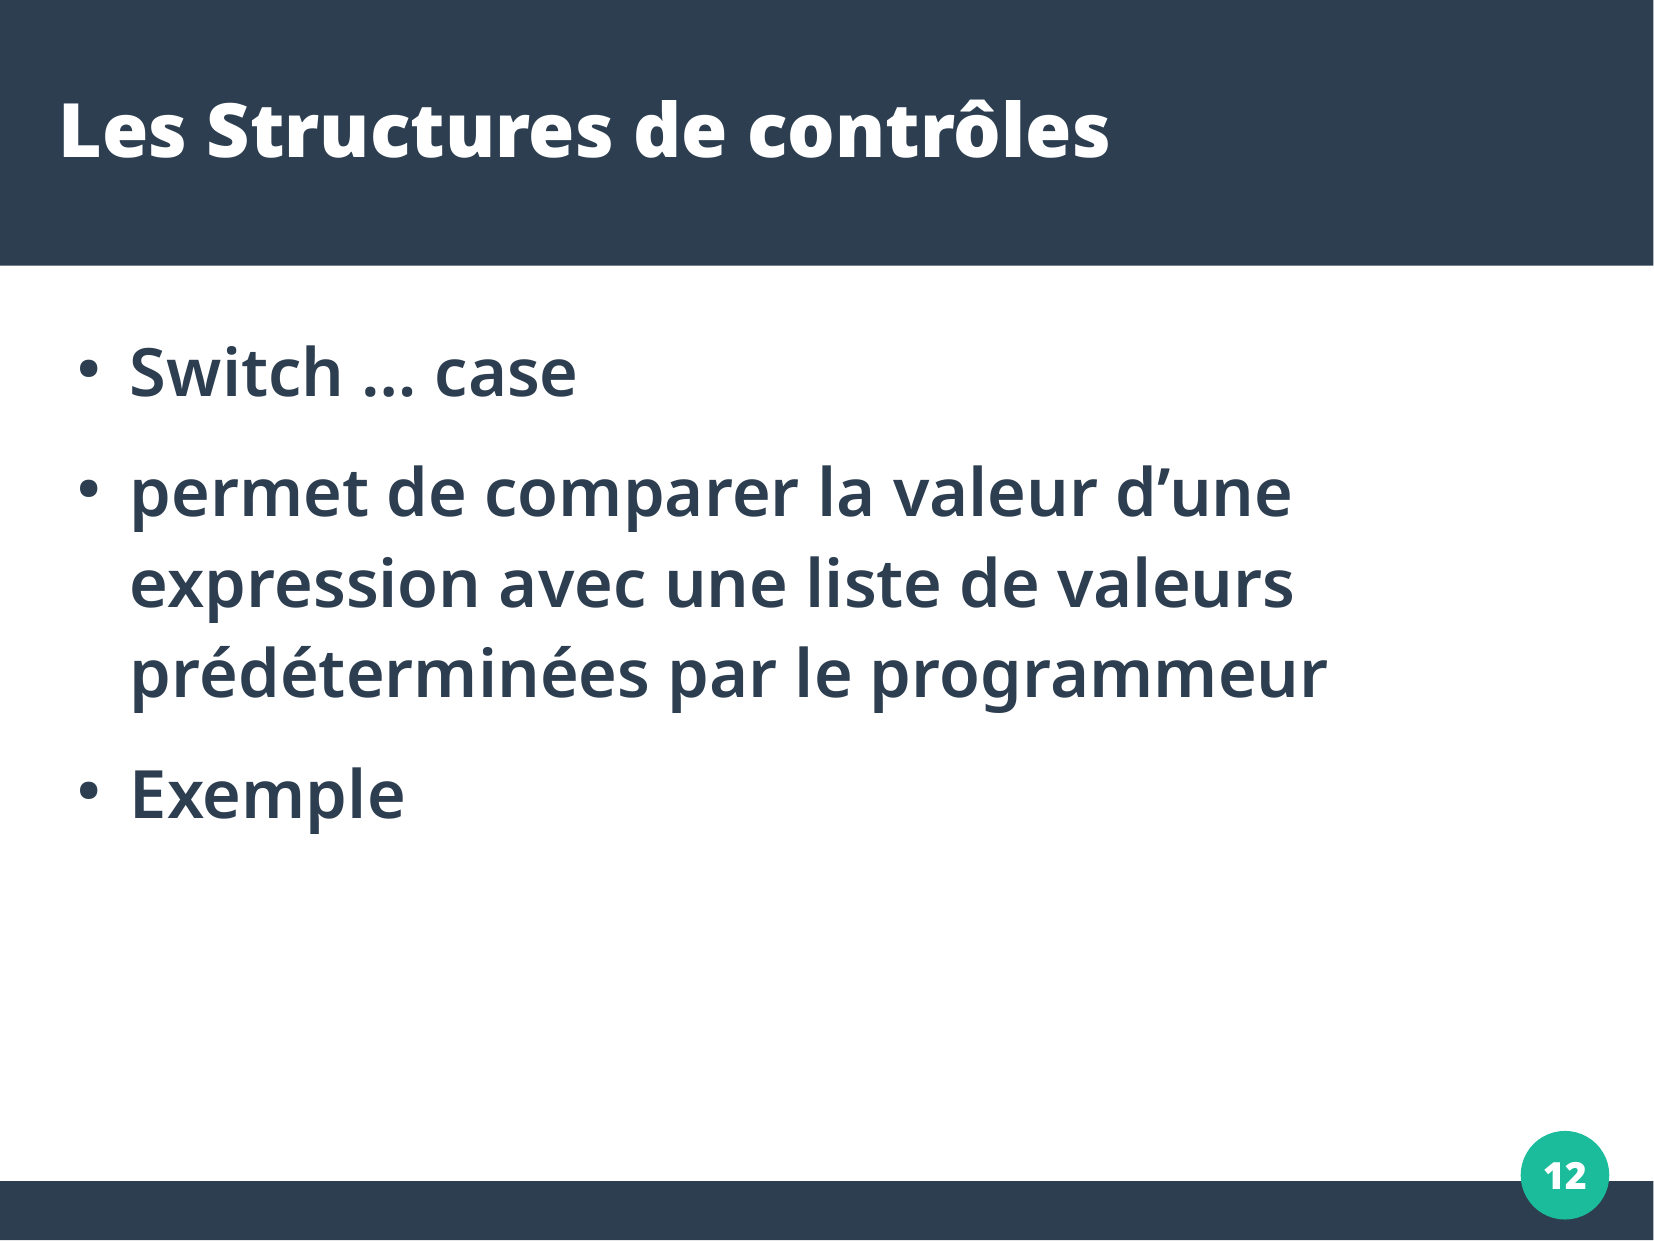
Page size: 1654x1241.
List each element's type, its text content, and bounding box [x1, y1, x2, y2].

list Switch … case permet de comparer la valeur d’une expression avec une liste de valeurs prédéterminées par le programmeur Exemple [59, 324, 1595, 1152]
title Les Structures de contrôles [59, 49, 1595, 207]
